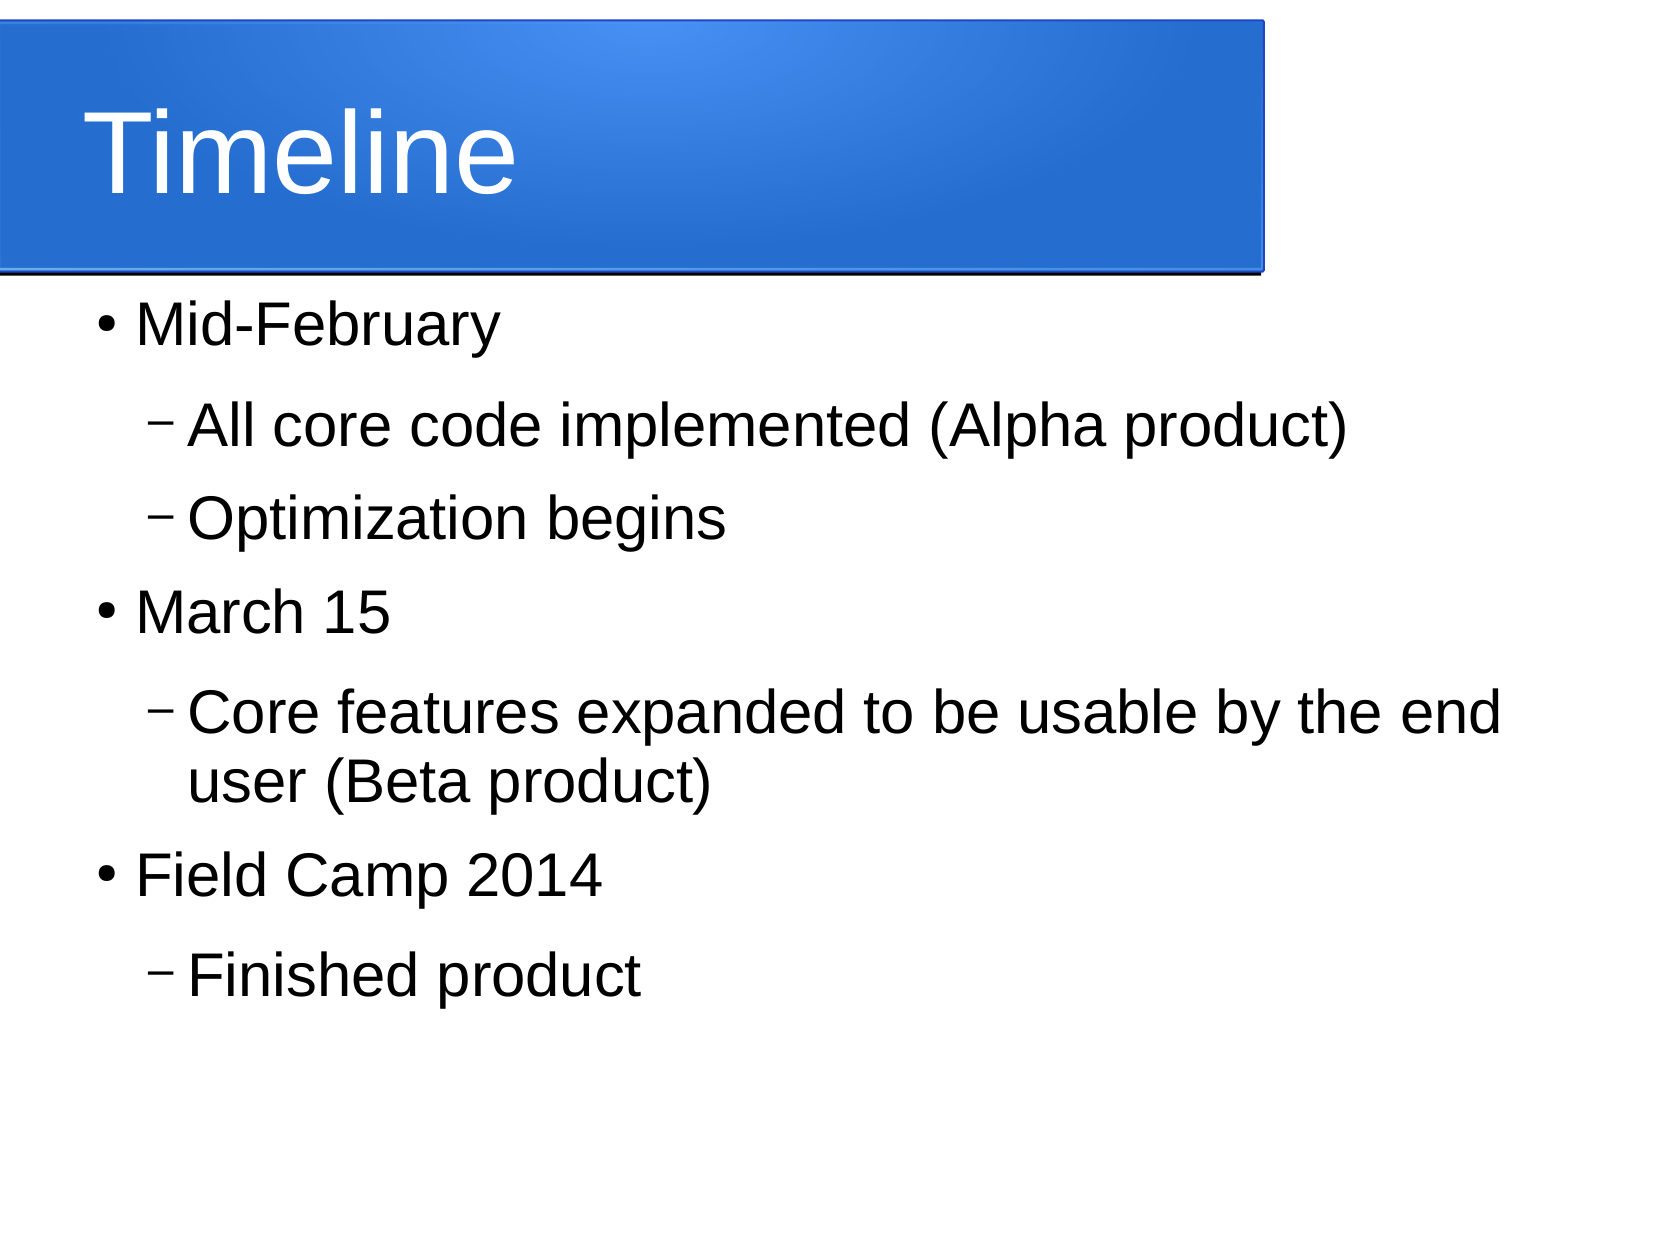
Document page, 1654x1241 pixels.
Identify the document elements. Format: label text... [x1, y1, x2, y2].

list Mid-February All core code implemented (Alpha product) Optimization begins March 15 Core features expanded to be usable by the end user (Beta product) Field Camp 2014 Finished product [82, 290, 1538, 1010]
title Timeline [82, 49, 1250, 257]
